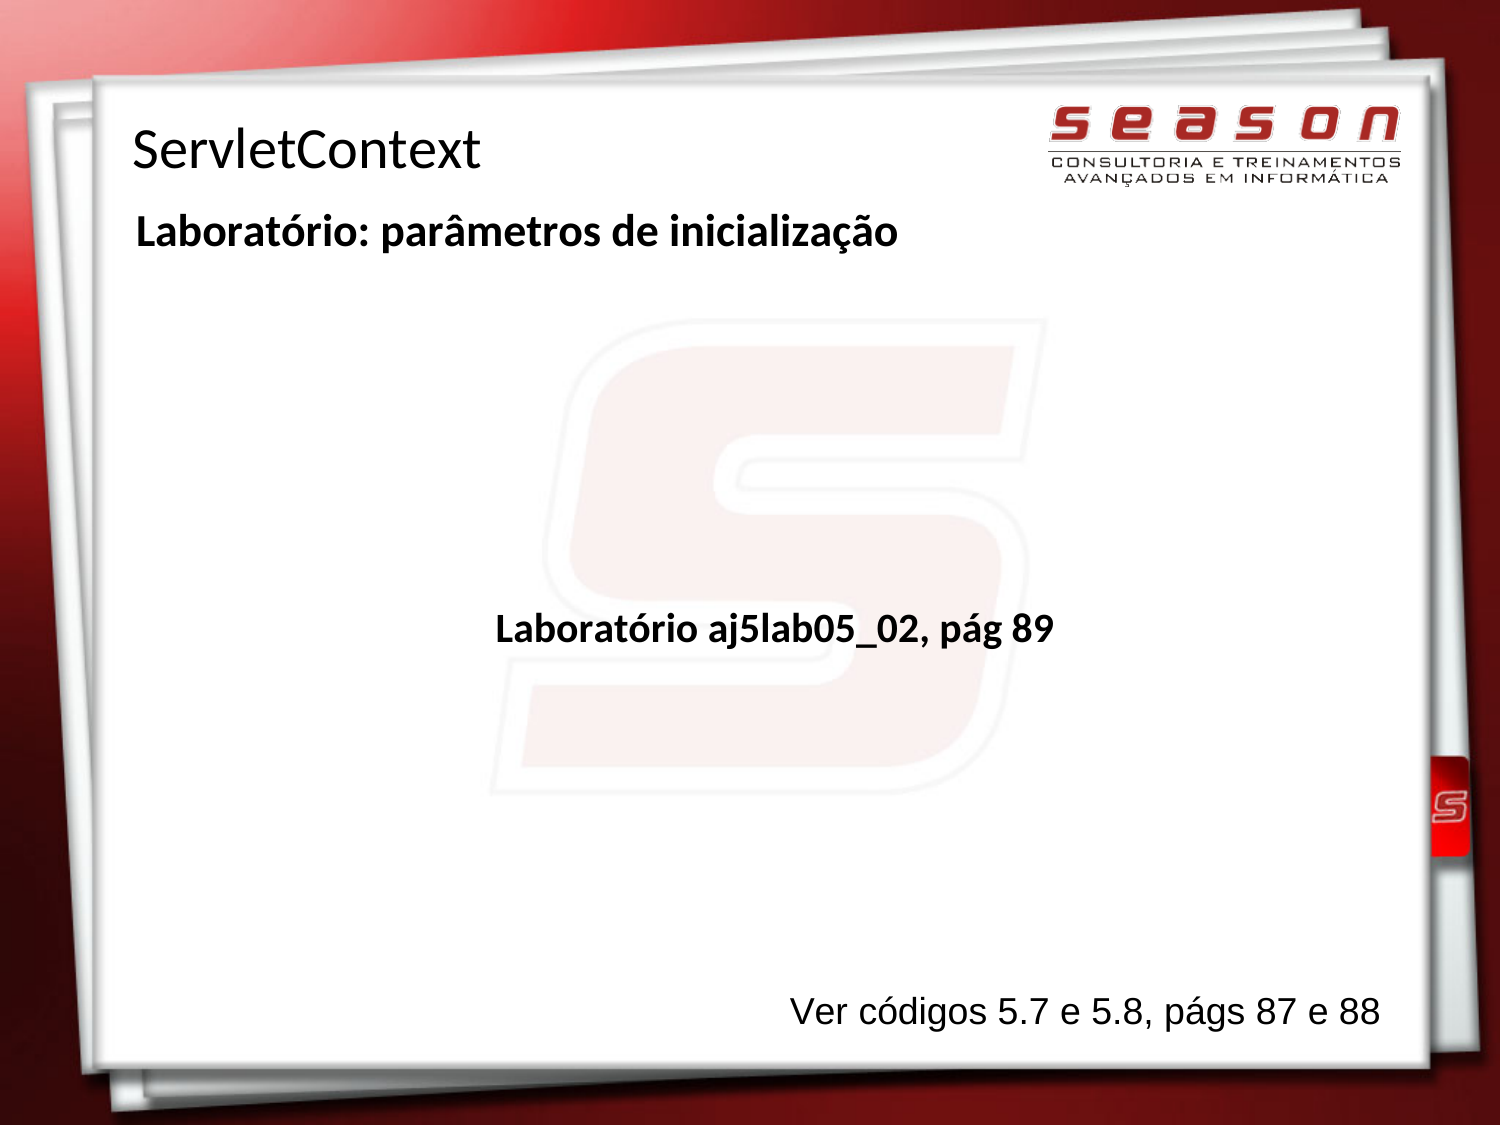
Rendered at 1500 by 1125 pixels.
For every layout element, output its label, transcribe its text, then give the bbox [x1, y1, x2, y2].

title ServletContext [118, 33, 1394, 257]
text_box Laboratório aj5lab05_02, pág 89 [207, 357, 1328, 894]
picture [0, 0, 1500, 1125]
text_box Ver códigos 5.7 e 5.8, págs 87 e 88 [708, 979, 1396, 1040]
text_box Laboratório: parâmetros de inicialização [119, 200, 1240, 256]
